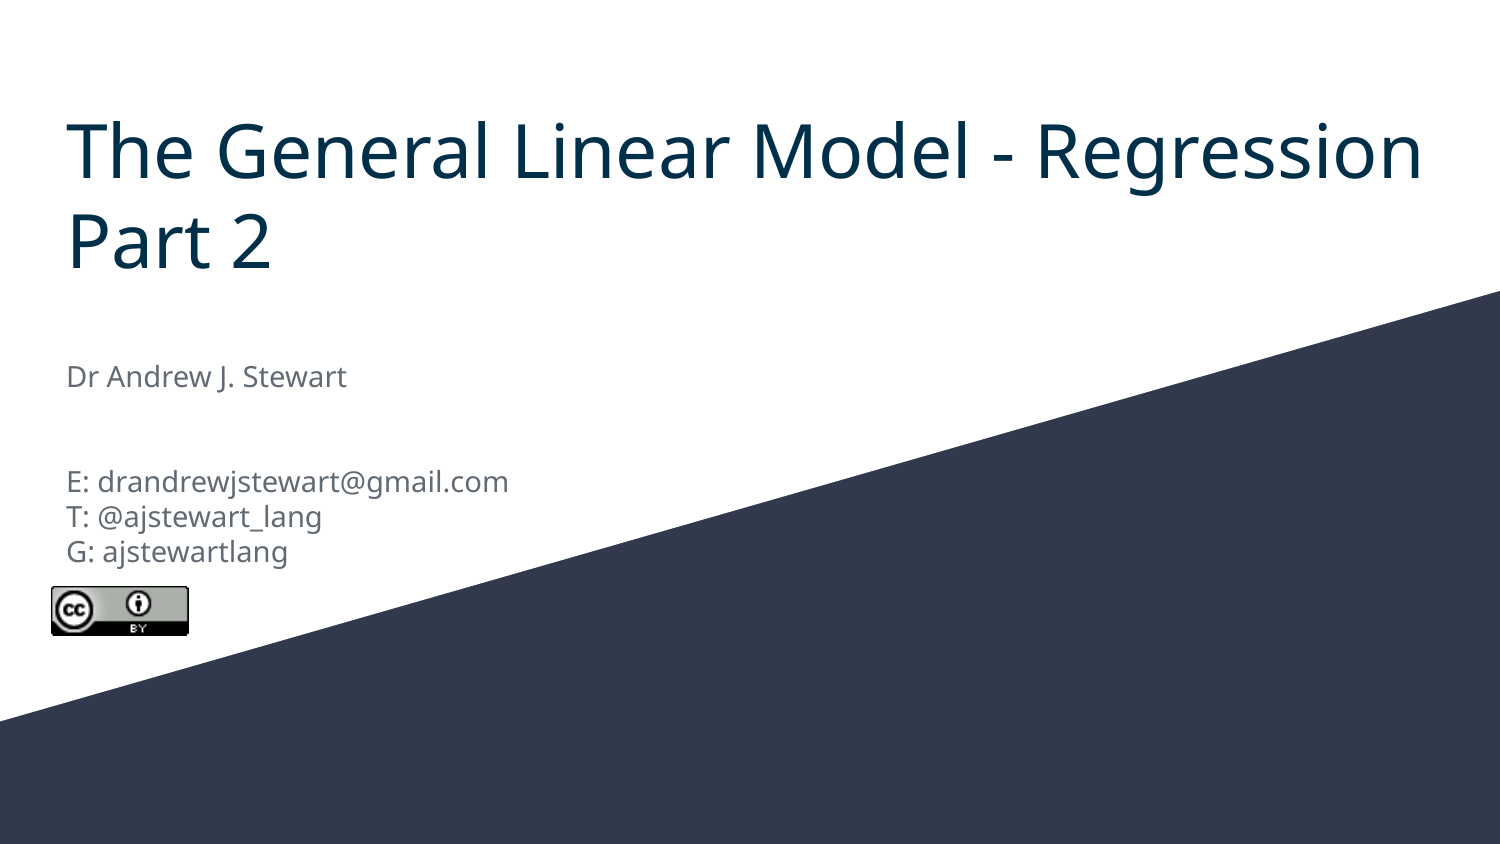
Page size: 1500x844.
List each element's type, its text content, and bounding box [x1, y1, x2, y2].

picture [51, 586, 189, 636]
title The General Linear Model - Regression Part 2 [51, 88, 1449, 299]
subtitle Dr Andrew J. Stewart E: drandrewjstewart@gmail.com T: @ajstewart_lang G: ajstewartlang [51, 308, 748, 430]
